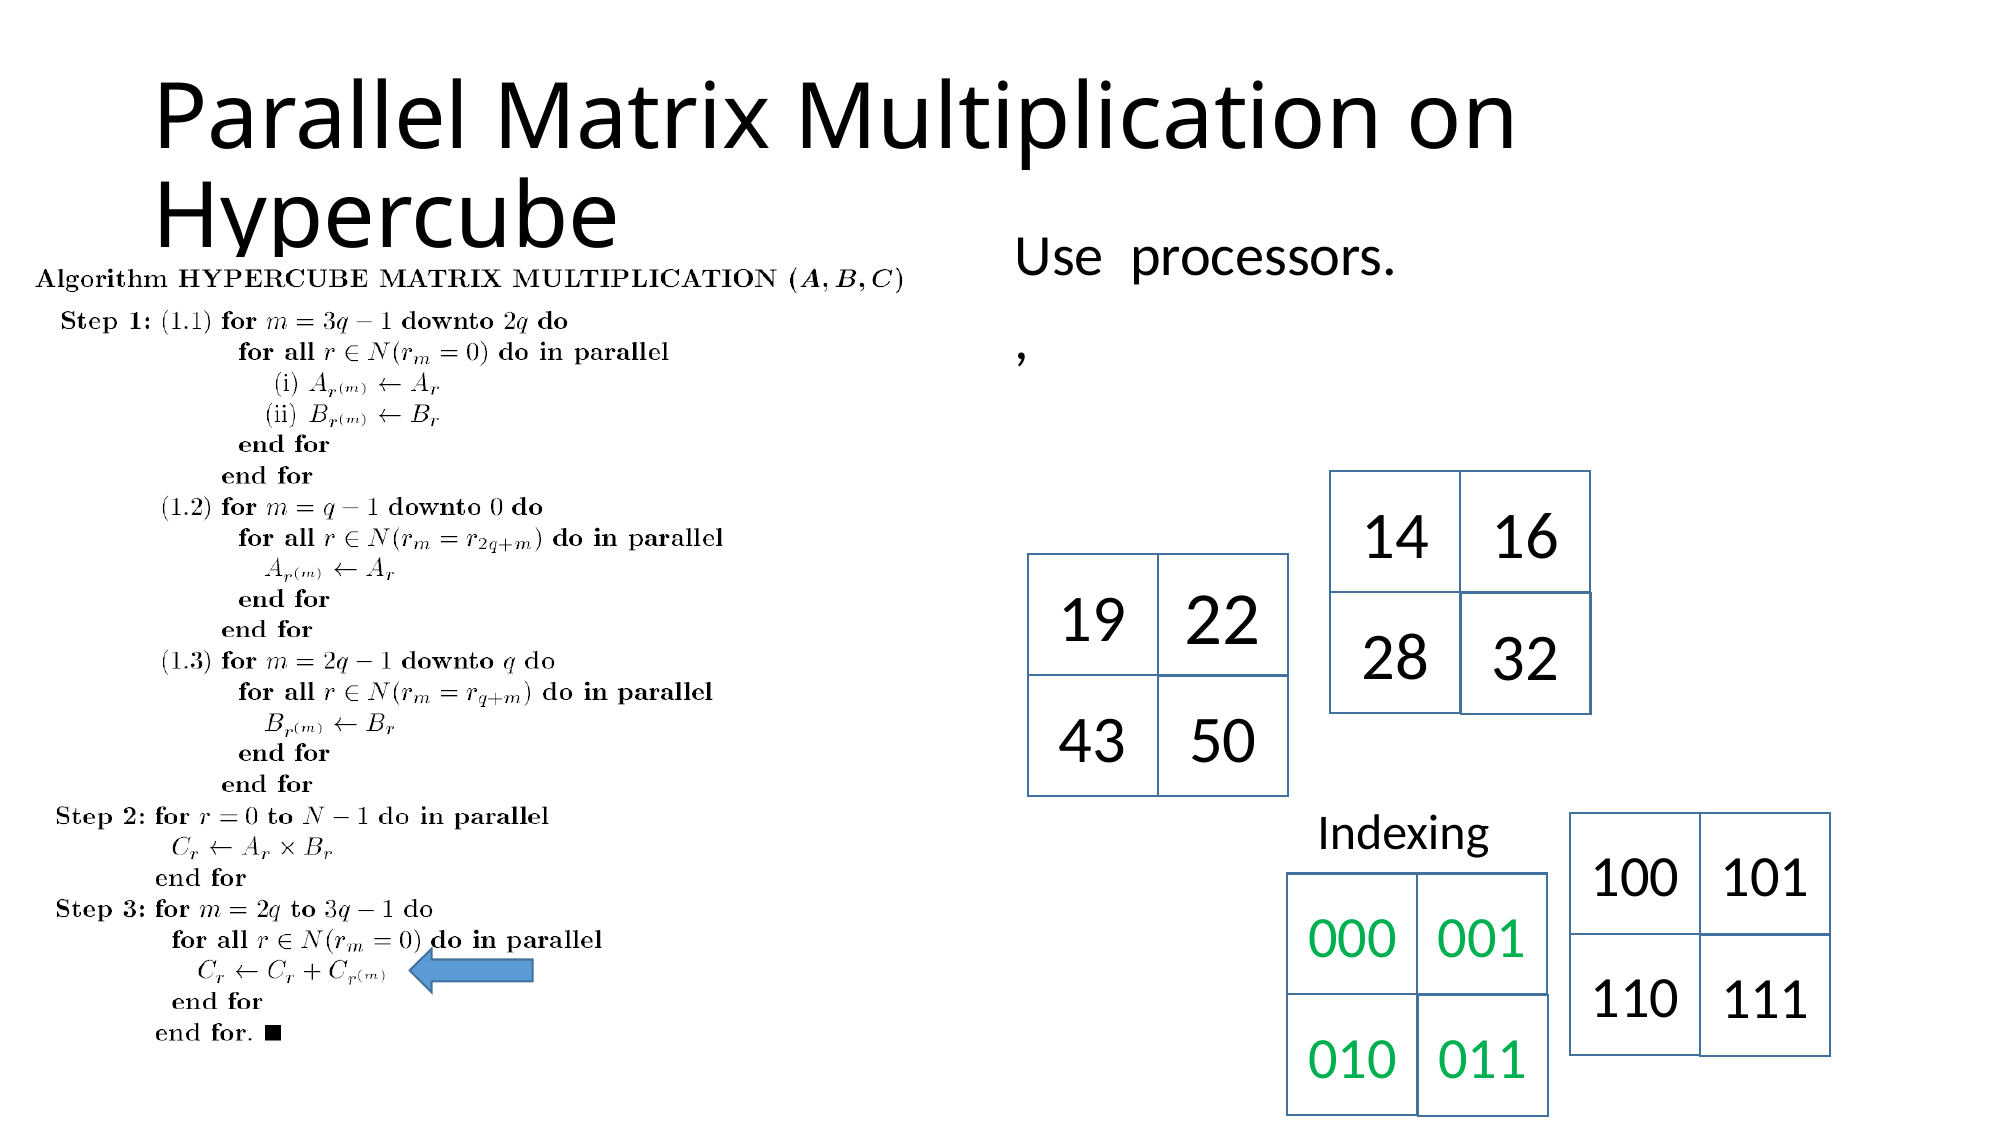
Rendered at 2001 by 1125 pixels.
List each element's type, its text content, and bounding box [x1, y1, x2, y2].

text_box 011 [1418, 995, 1548, 1116]
text_box 32 [1461, 593, 1591, 714]
text_box 43 [1028, 675, 1158, 796]
text_box 001 [1417, 873, 1547, 994]
text_box 50 [1158, 675, 1288, 796]
text_box 111 [1700, 935, 1830, 1056]
text_box 100 [1570, 813, 1700, 934]
text_box 19 [1028, 554, 1158, 675]
text_box 110 [1570, 934, 1700, 1055]
text_box [409, 948, 533, 993]
text_box 28 [1330, 592, 1460, 713]
list Use processors. , [999, 217, 1863, 455]
text_box 010 [1287, 994, 1417, 1115]
title Parallel Matrix Multiplication on Hypercube [137, 59, 1863, 278]
text_box 101 [1700, 813, 1830, 934]
text_box 16 [1460, 471, 1590, 592]
text_box 000 [1287, 873, 1417, 994]
text_box 14 [1330, 471, 1460, 592]
picture [27, 257, 940, 1081]
text_box Indexing [1302, 792, 1507, 869]
text_box 22 [1158, 554, 1288, 675]
